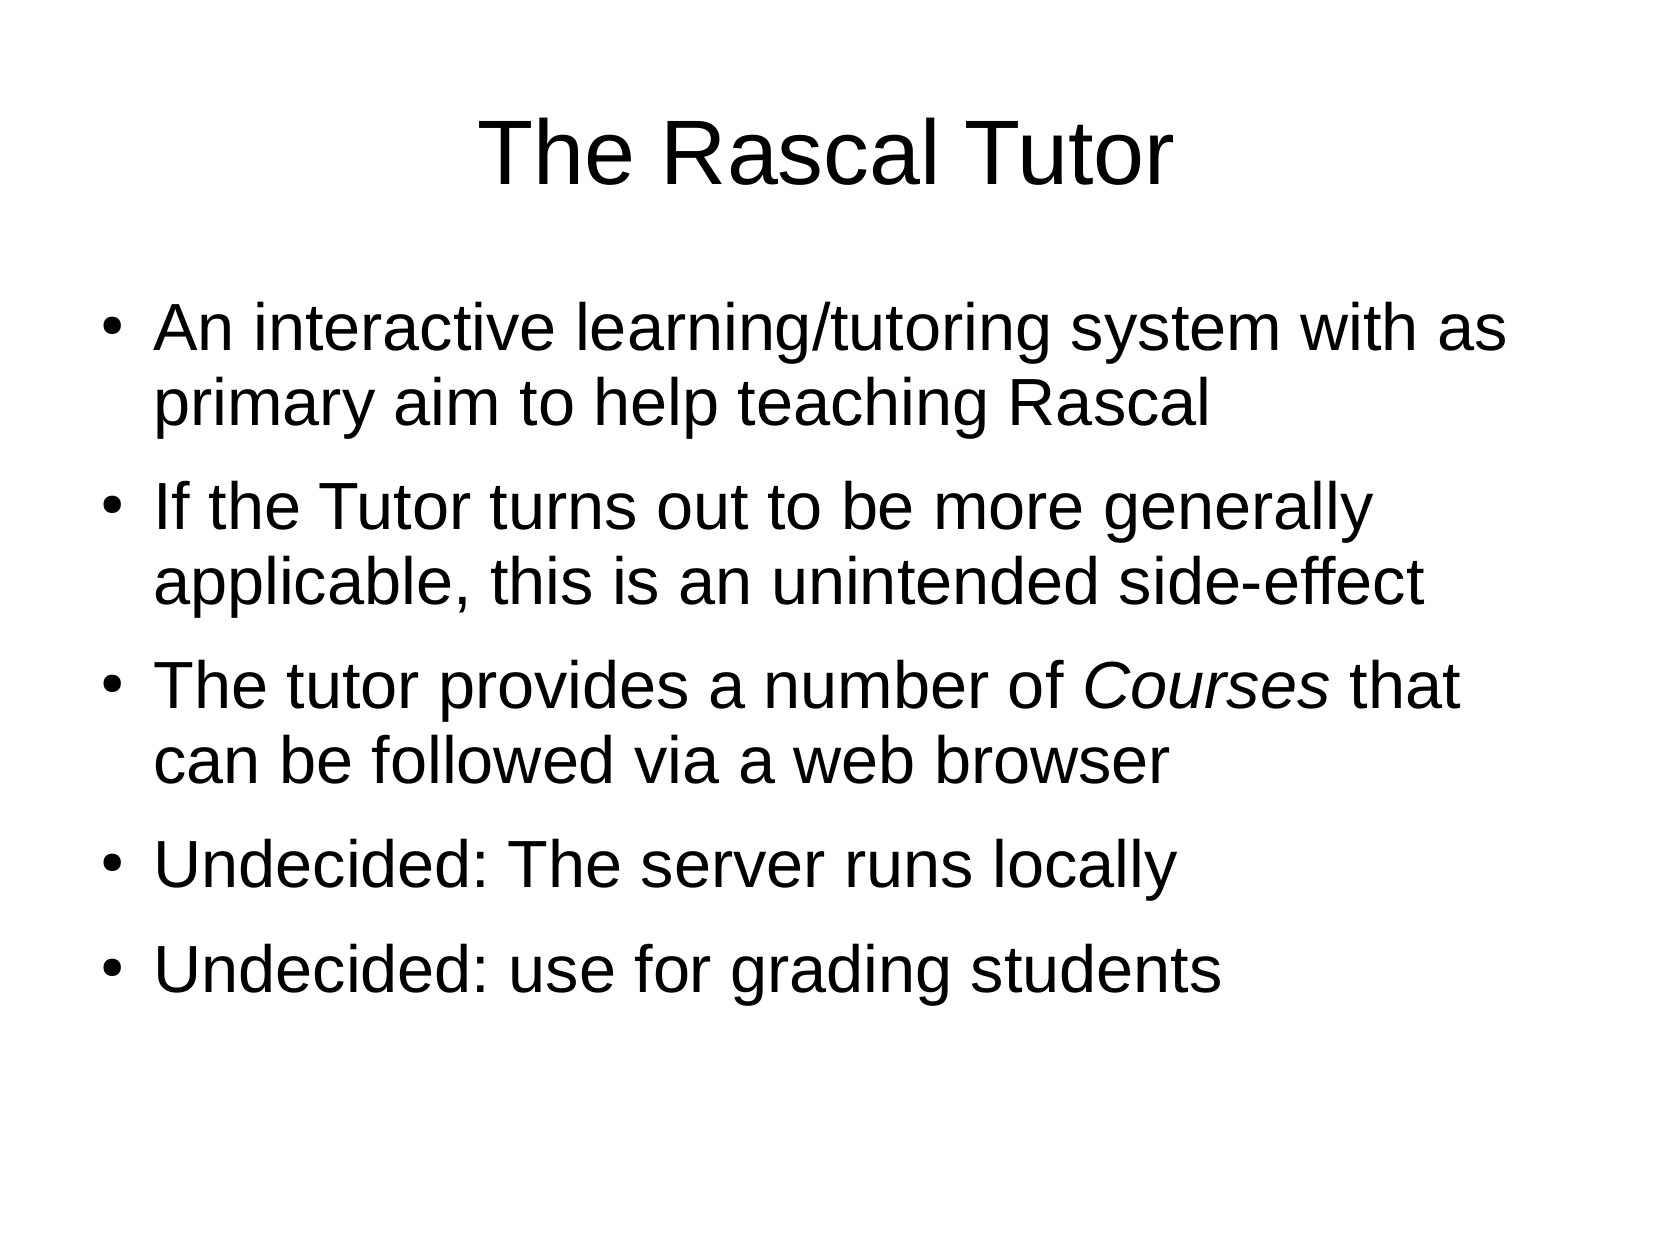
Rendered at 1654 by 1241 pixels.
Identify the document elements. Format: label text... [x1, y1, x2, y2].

title The Rascal Tutor [82, 49, 1571, 257]
list An interactive learning/tutoring system with as primary aim to help teaching Rascal If the Tutor turns out to be more generally applicable, this is an unintended side-effect The tutor provides a number of Courses that can be followed via a web browser Undecided: The server runs locally Undecided: use for grading students [82, 290, 1571, 1094]
